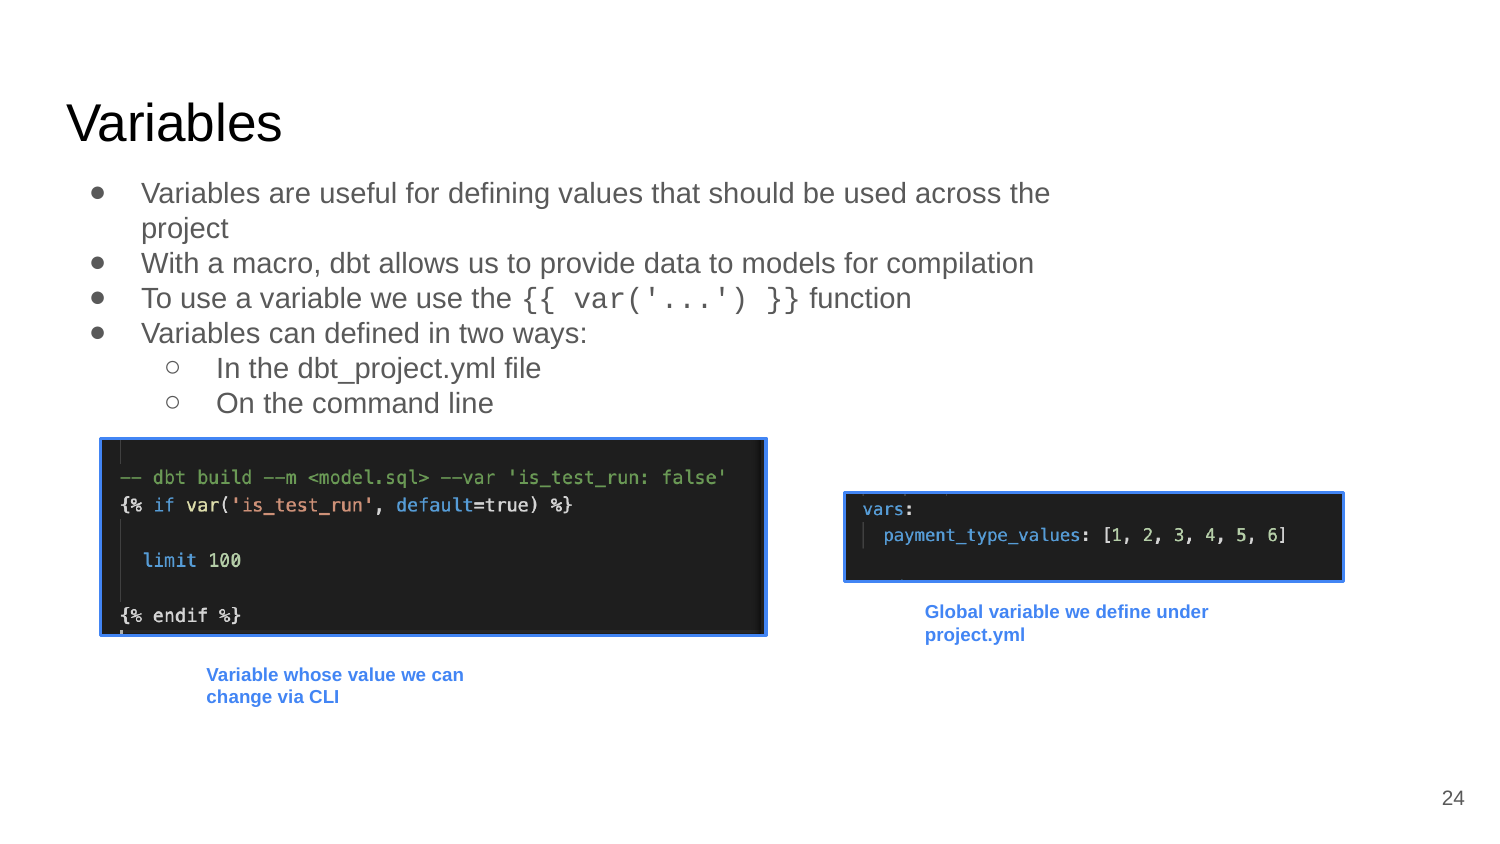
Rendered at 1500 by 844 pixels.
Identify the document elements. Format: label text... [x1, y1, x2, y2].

text_box Variable whose value we can change via CLI [191, 647, 513, 723]
text_box Global variable we define under project.yml [909, 584, 1232, 660]
title Variables [51, 72, 1449, 167]
slide_number 1 [1389, 764, 1480, 830]
text_box Variables are useful for defining values that should be used across the project With a macro, dbt allows us to provide data to models for compilation To use a variable we use the {{ var('...') }} function Variables can defined in two ways: In the dbt_project.yml file On the command line [51, 159, 1160, 434]
picture [101, 439, 765, 634]
picture [845, 493, 1342, 580]
